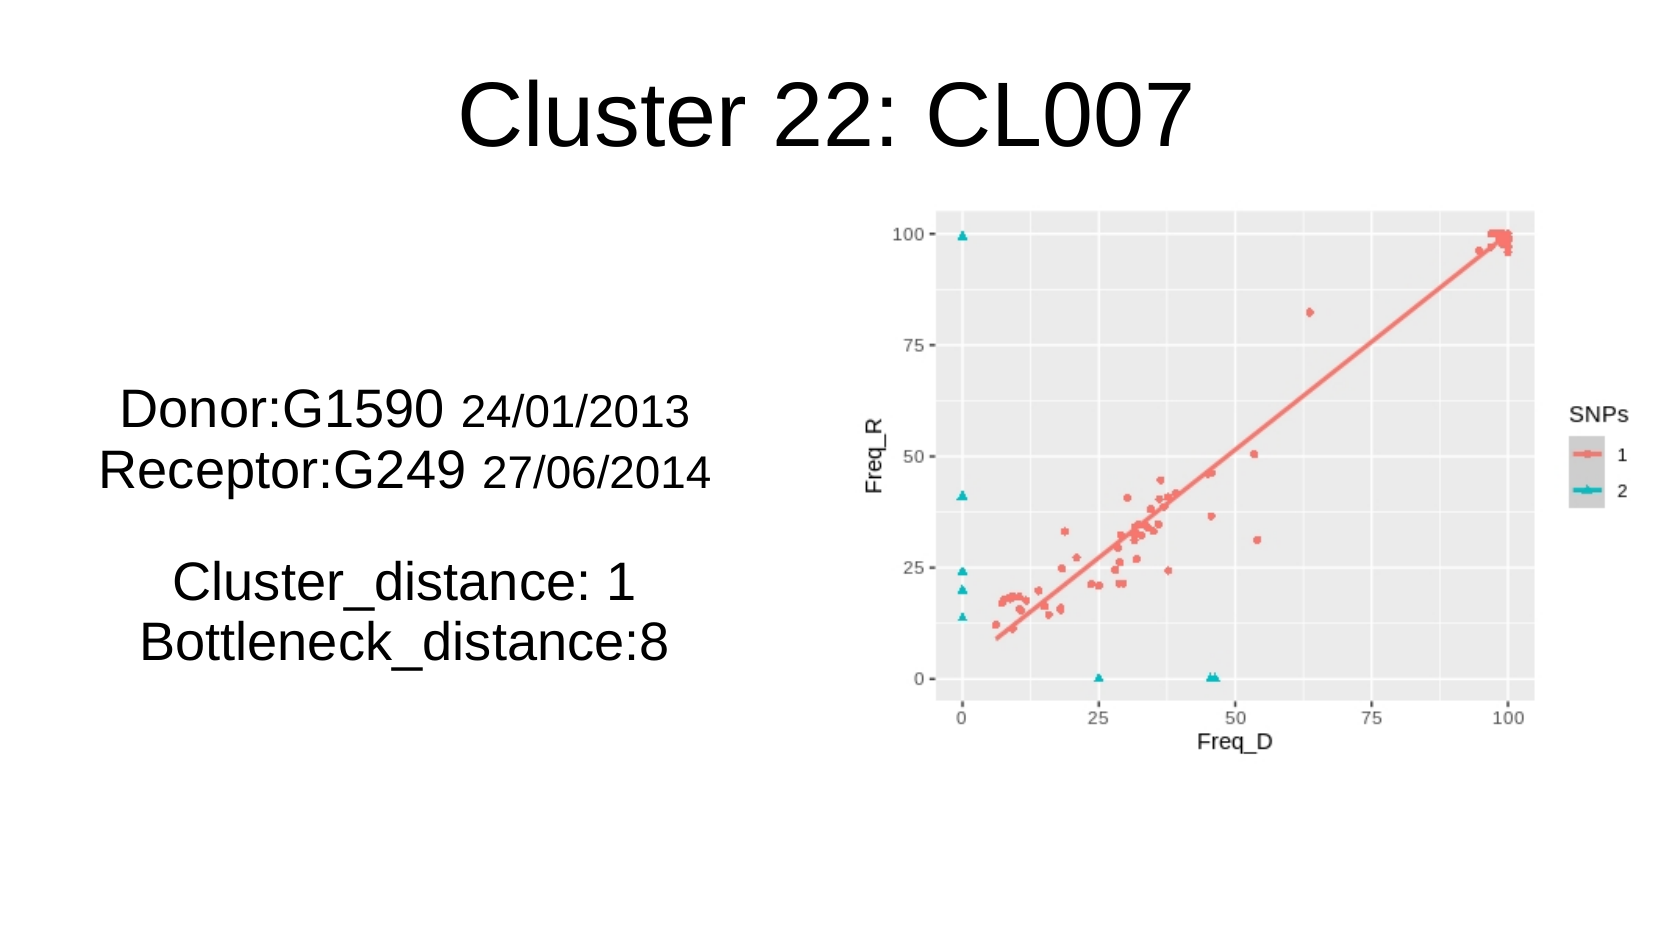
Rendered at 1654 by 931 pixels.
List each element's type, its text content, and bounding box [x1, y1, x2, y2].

picture [855, 200, 1652, 766]
text_box Donor:G1590 24/01/2013 Receptor:G249 27/06/2014 Cluster_distance: 1 Bottleneck_distance:8 [30, 255, 781, 796]
title Cluster 22: CL007 [82, 37, 1571, 193]
